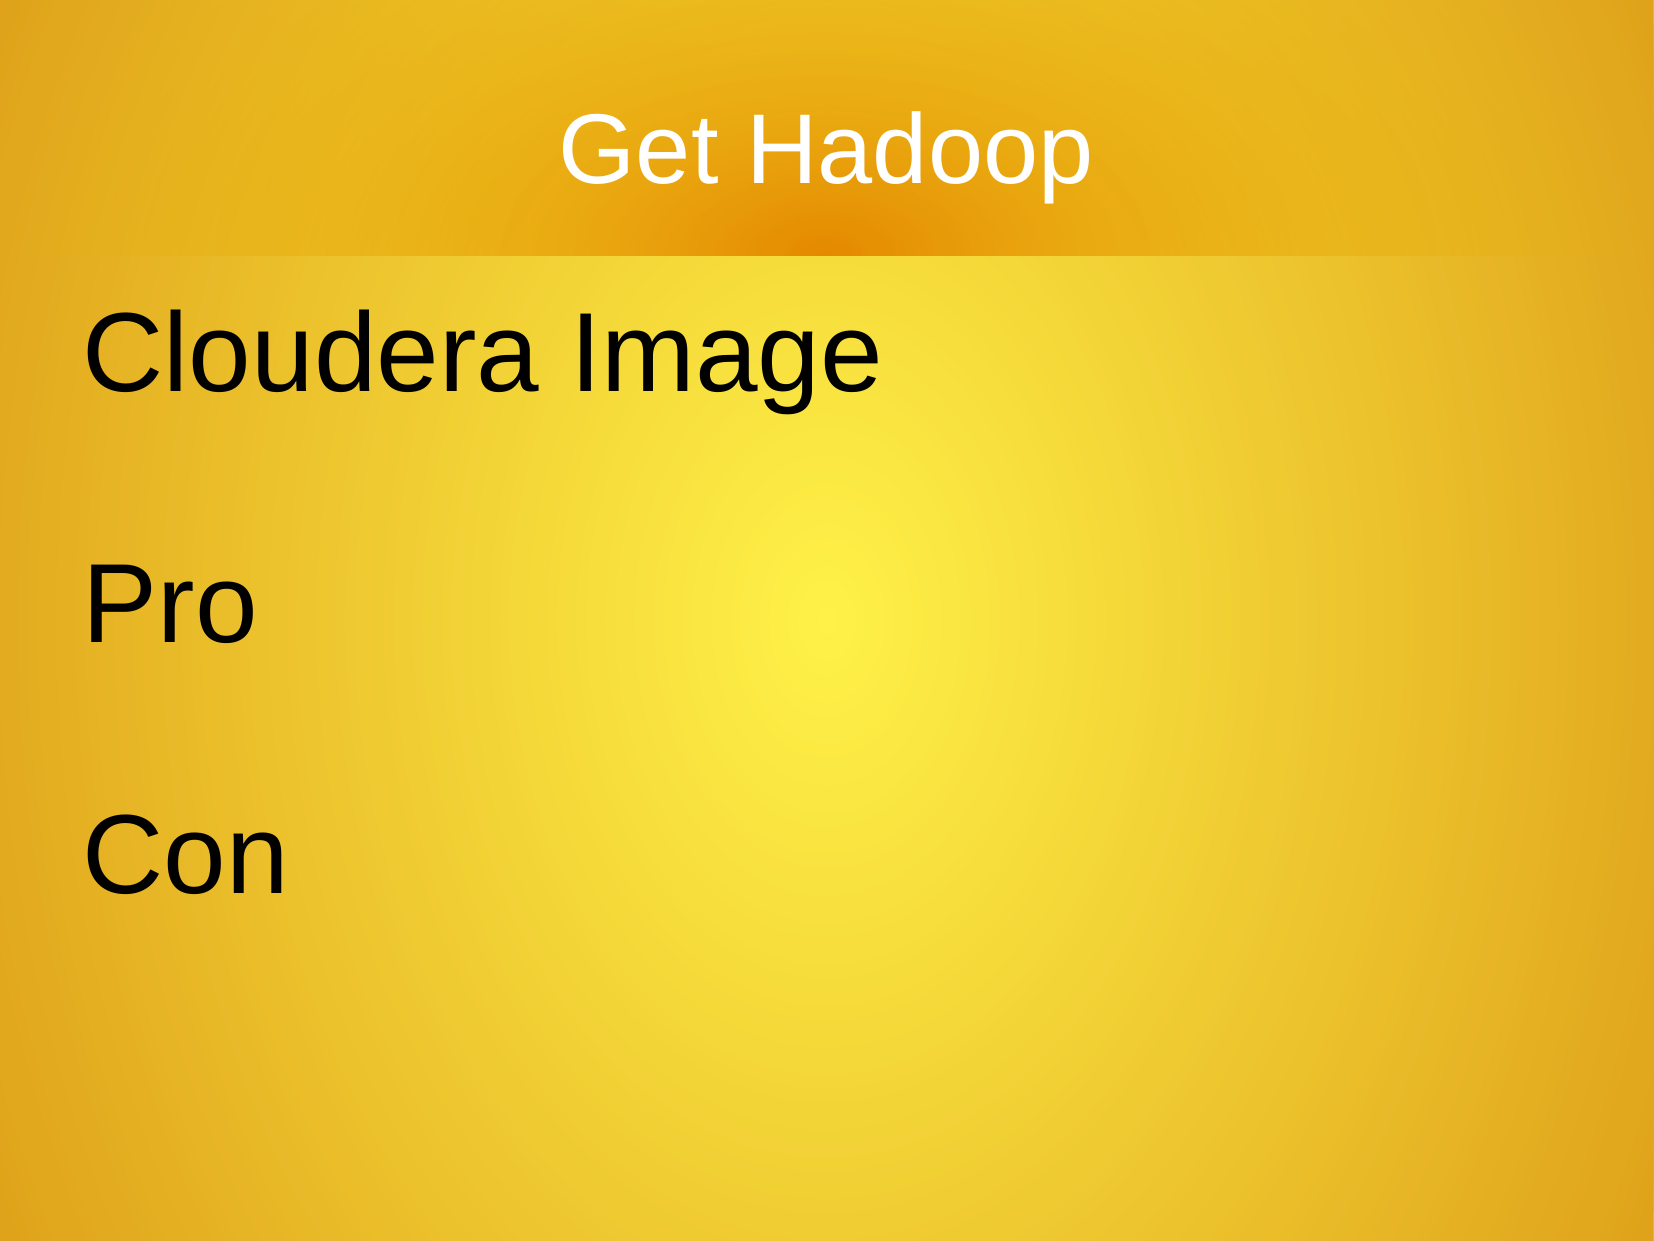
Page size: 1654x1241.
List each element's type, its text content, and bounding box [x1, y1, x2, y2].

subtitle Cloudera Image Pro Con [82, 290, 1571, 1010]
title Get Hadoop [82, 47, 1571, 252]
